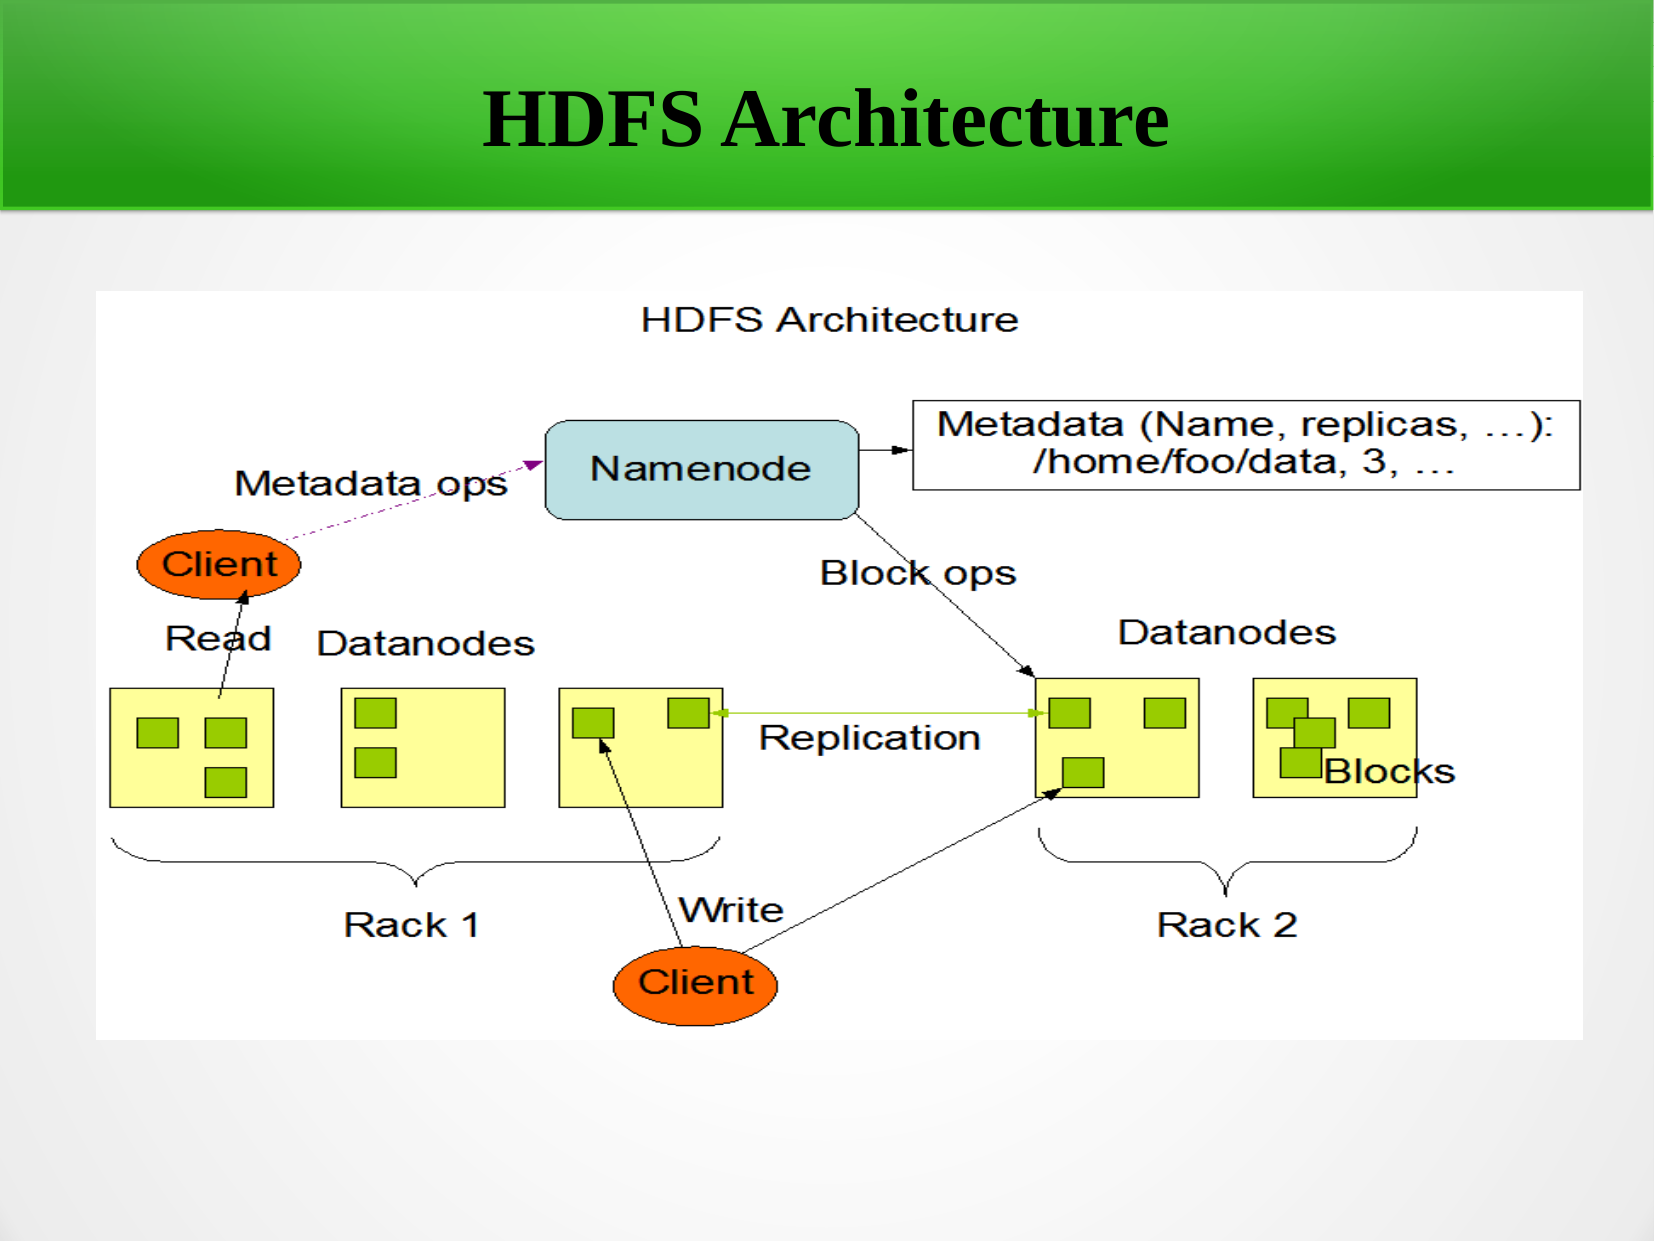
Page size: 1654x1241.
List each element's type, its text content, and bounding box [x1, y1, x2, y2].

title HDFS Architecture [82, 47, 1571, 189]
picture [96, 291, 1583, 1040]
